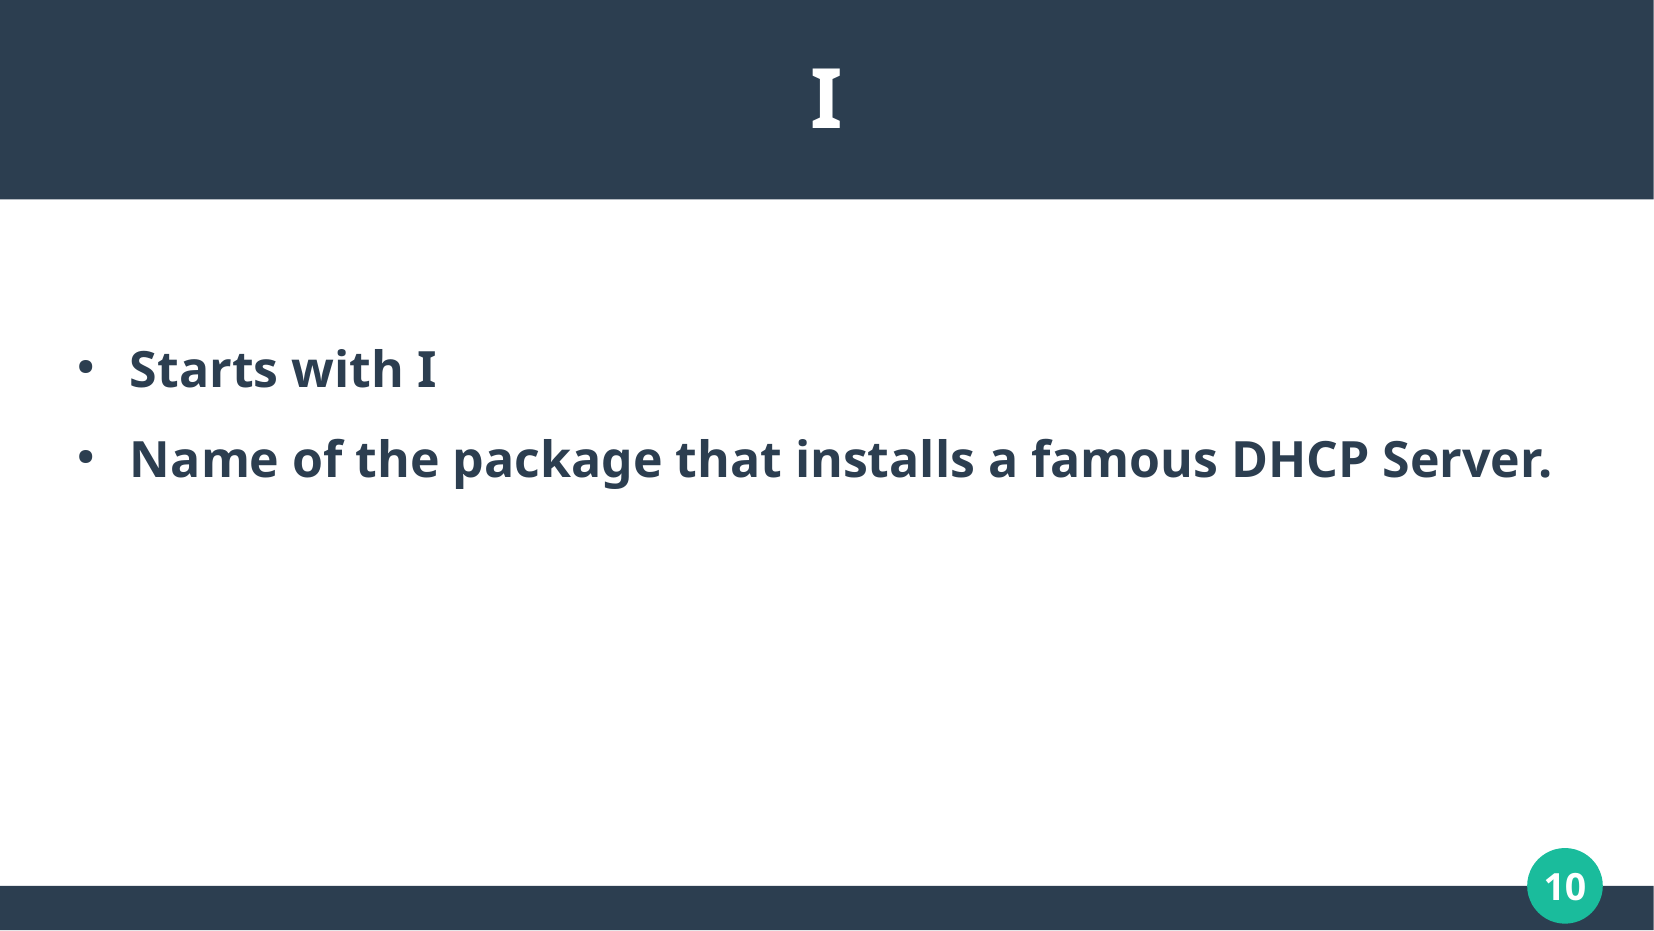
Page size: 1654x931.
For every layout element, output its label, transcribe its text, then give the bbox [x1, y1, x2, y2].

list Starts with I Name of the package that installs a famous DHCP Server. [59, 243, 1595, 864]
title I [59, 37, 1595, 156]
